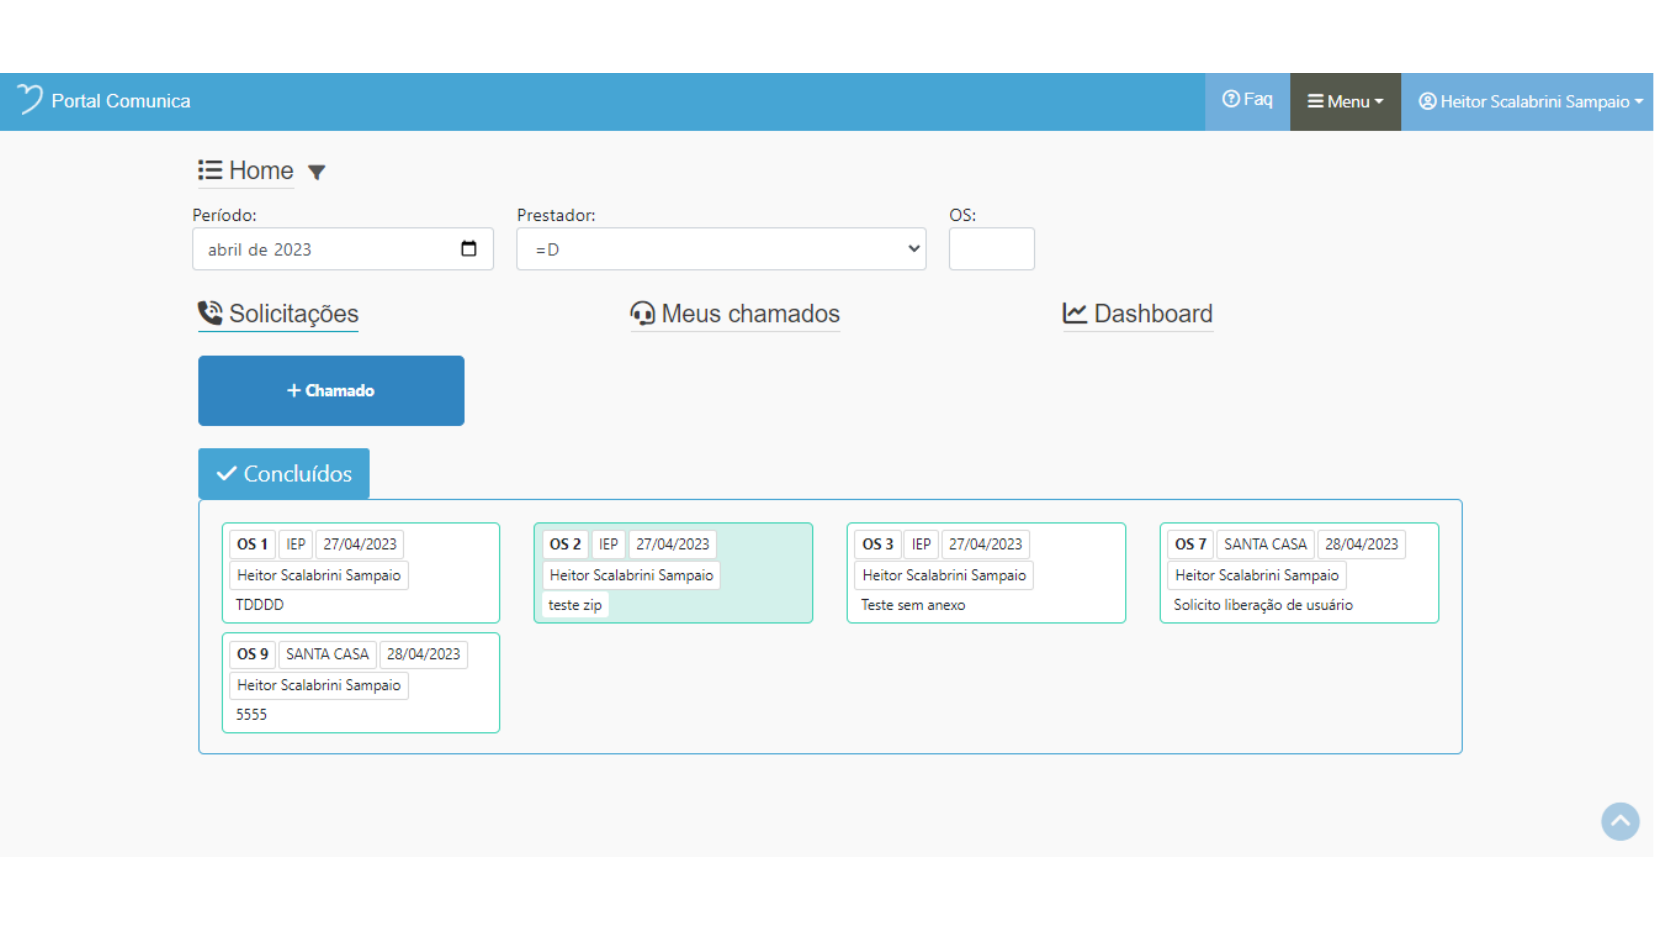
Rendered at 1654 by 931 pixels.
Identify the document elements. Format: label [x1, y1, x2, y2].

picture [0, 73, 1654, 857]
